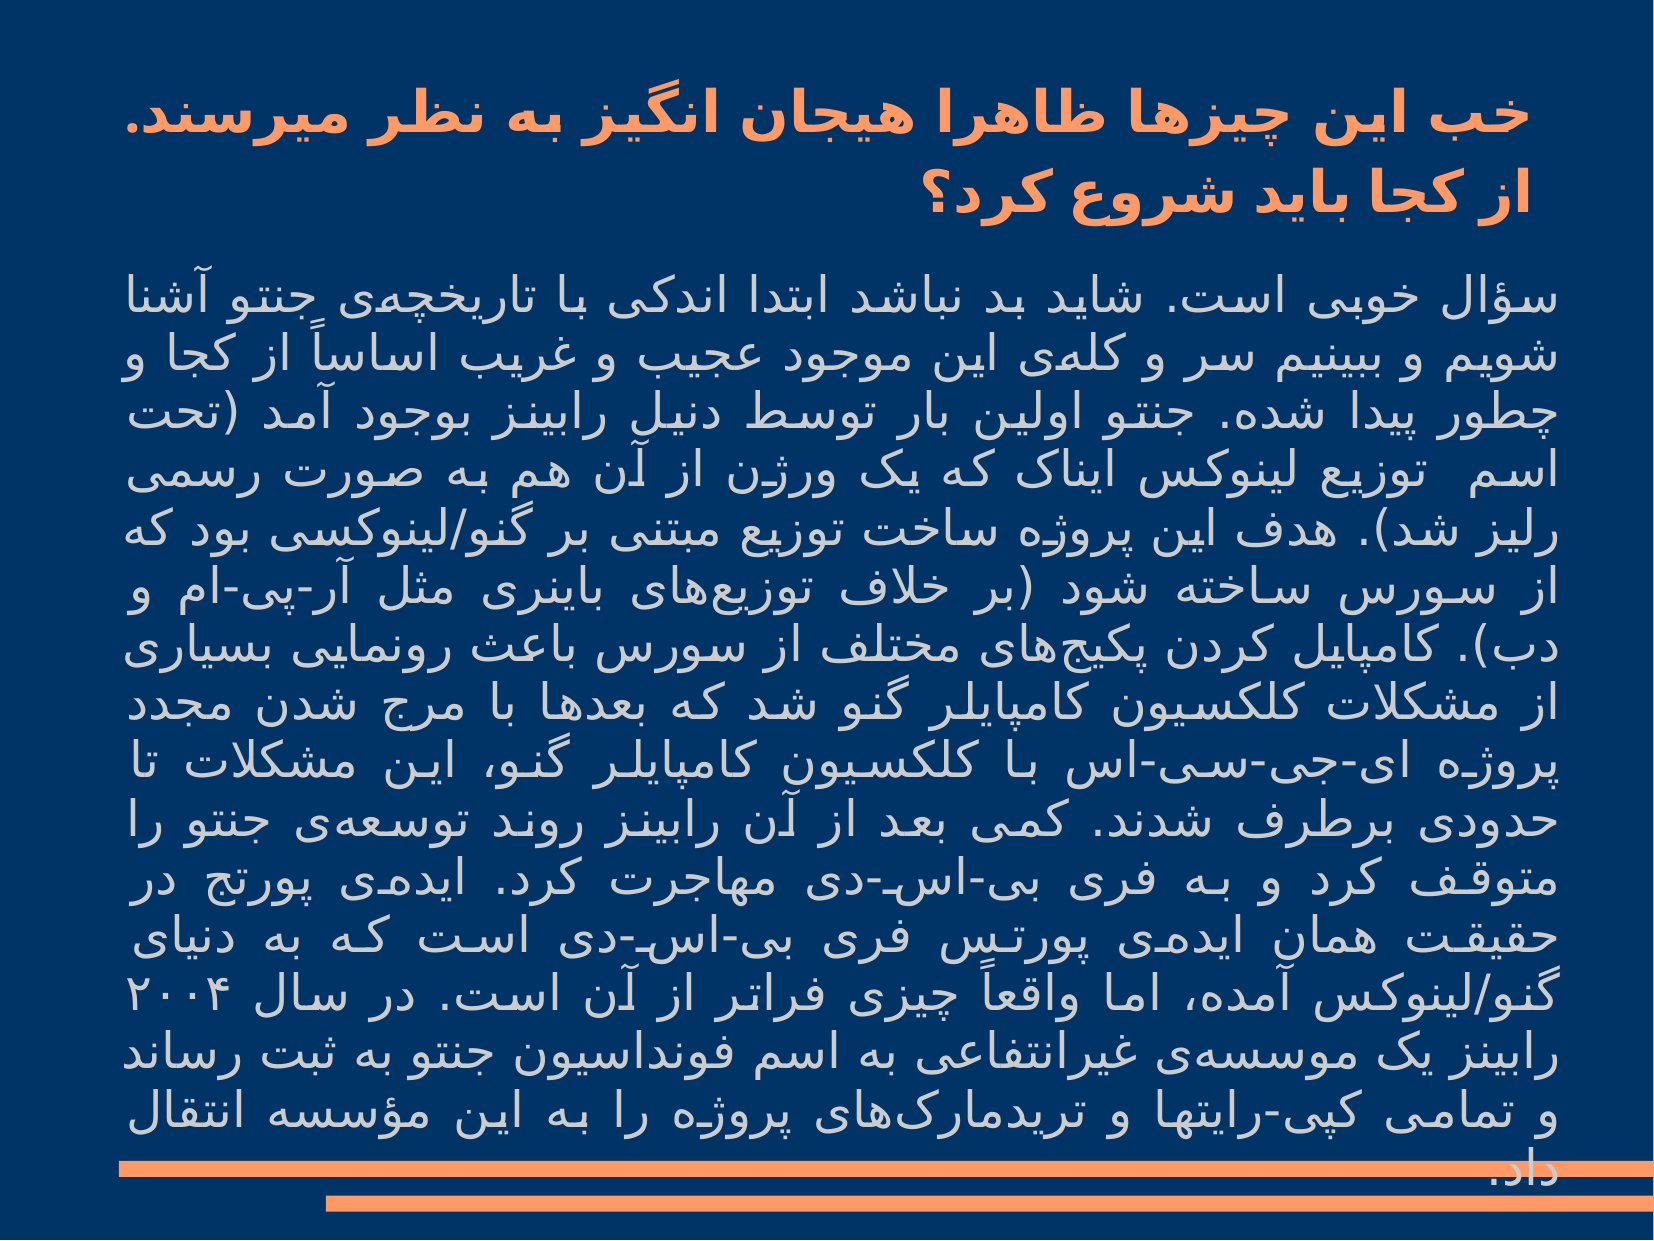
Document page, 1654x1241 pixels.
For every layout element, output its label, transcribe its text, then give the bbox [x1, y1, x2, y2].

title خب این چیزها ظاهرا هیجان انگیز به نظر میرسند. از کجا باید شروع کرد؟ [121, 46, 1534, 254]
subtitle سؤال خوبی است. شاید بد نباشد ابتدا اندکی با تاریخچه‌ی جنتو آشنا شویم و ببینیم سر و کله‌ی این موجود عجیب و غریب اساساً از کجا و چطور پیدا شده. جنتو اولین بار توسط دنیل رابینز بوجود آمد (تحت اسم توزیع لینوکس ایناک که یک ورژن از آن هم به صورت رسمی رلیز شد). هدف این پروژه ساخت توزیع مبتنی بر گنو/لینوکسی بود که از سورس ساخته شود (بر خلاف توزیع‌های باینری مثل آر-پی-ام و دب). کامپایل کردن پکیج‌های مختلف از سورس باعث رونمایی بسیاری از مشکلات کلکسیون کامپایلر گنو شد که بعدها با مرج شدن مجدد پروژه ای-جی-سی-اس با کلکسیون کامپایلر گنو، این مشکلات تا حدودی برطرف شدند. کمی بعد از آن رابینز روند توسعه‌ی جنتو را متوقف کرد و به فری بی-اس-دی مهاجرت کرد. ایده‌ی پورتج در حقیقت همان ایده‌ی پورتس فری بی-اس-دی است که به دنیای گنو/لینوکس آمده، اما واقعاً چیزی فراتر از آن است. در سال ۲۰۰۴ رابینز یک موسسه‌ی غیرانتفاعی به اسم فونداسیون جنتو به ثبت رساند و تمامی کپی-رایتها و تریدمارک‌های پروژه را به این مؤسسه انتقال داد. [121, 322, 1561, 1141]
